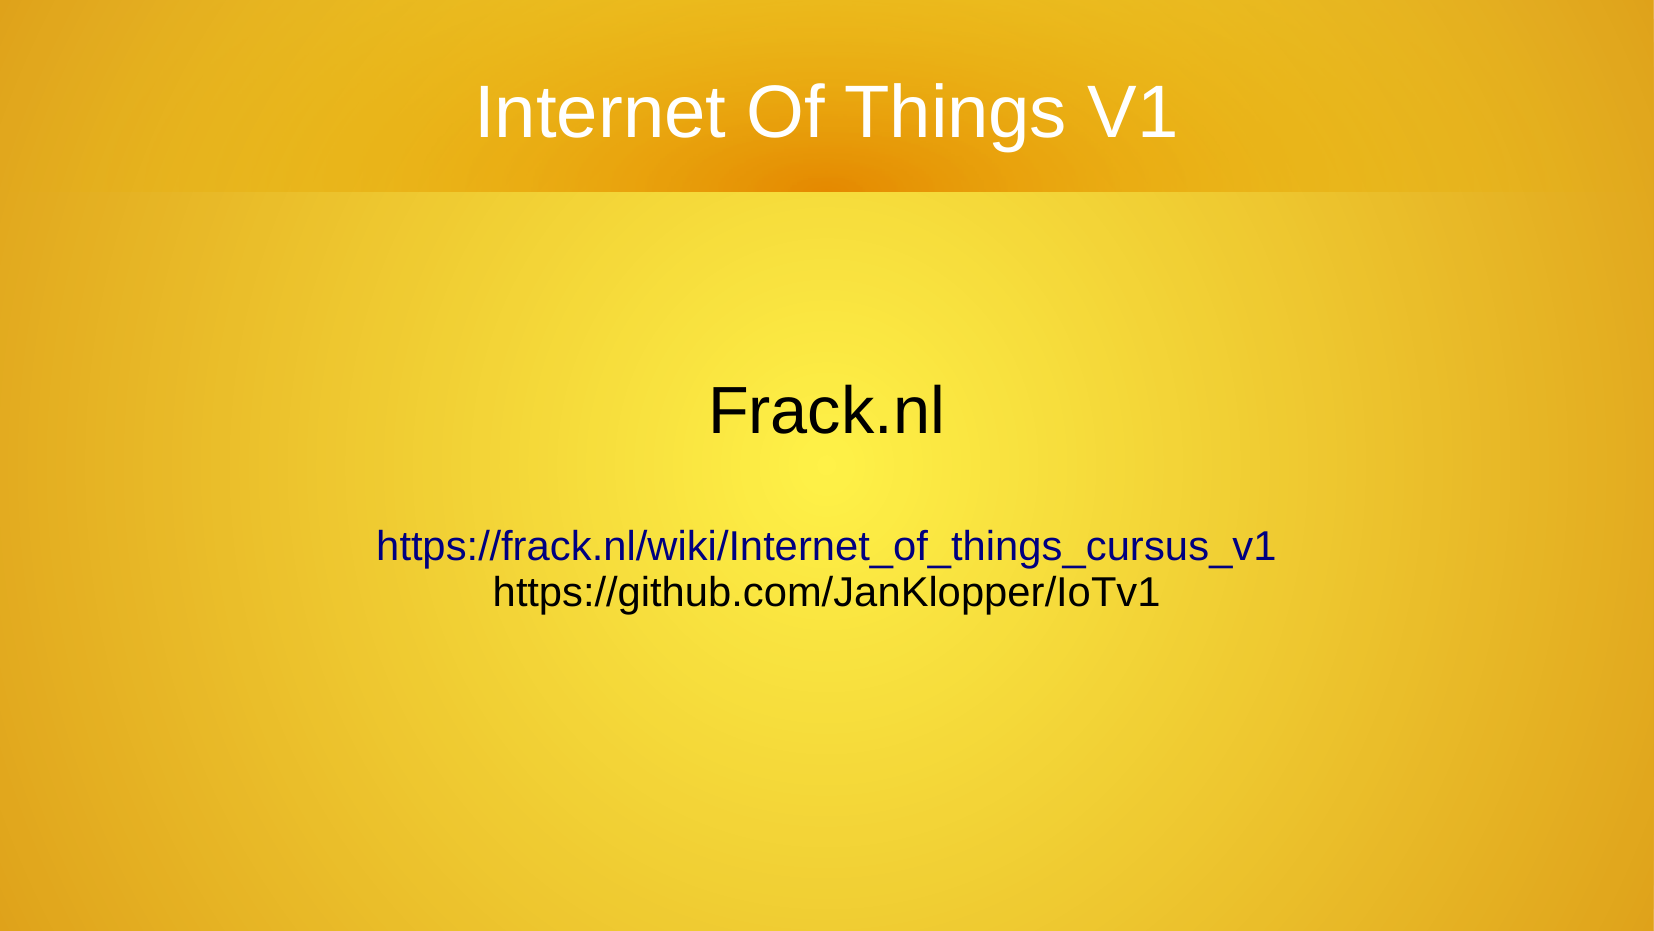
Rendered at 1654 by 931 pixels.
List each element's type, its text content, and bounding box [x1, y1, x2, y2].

title Internet Of Things V1 [82, 35, 1571, 189]
subtitle Frack.nl https://frack.nl/wiki/Internet_of_things_cursus_v1 https://github.com/JanKlopper/IoTv1 [82, 224, 1571, 764]
